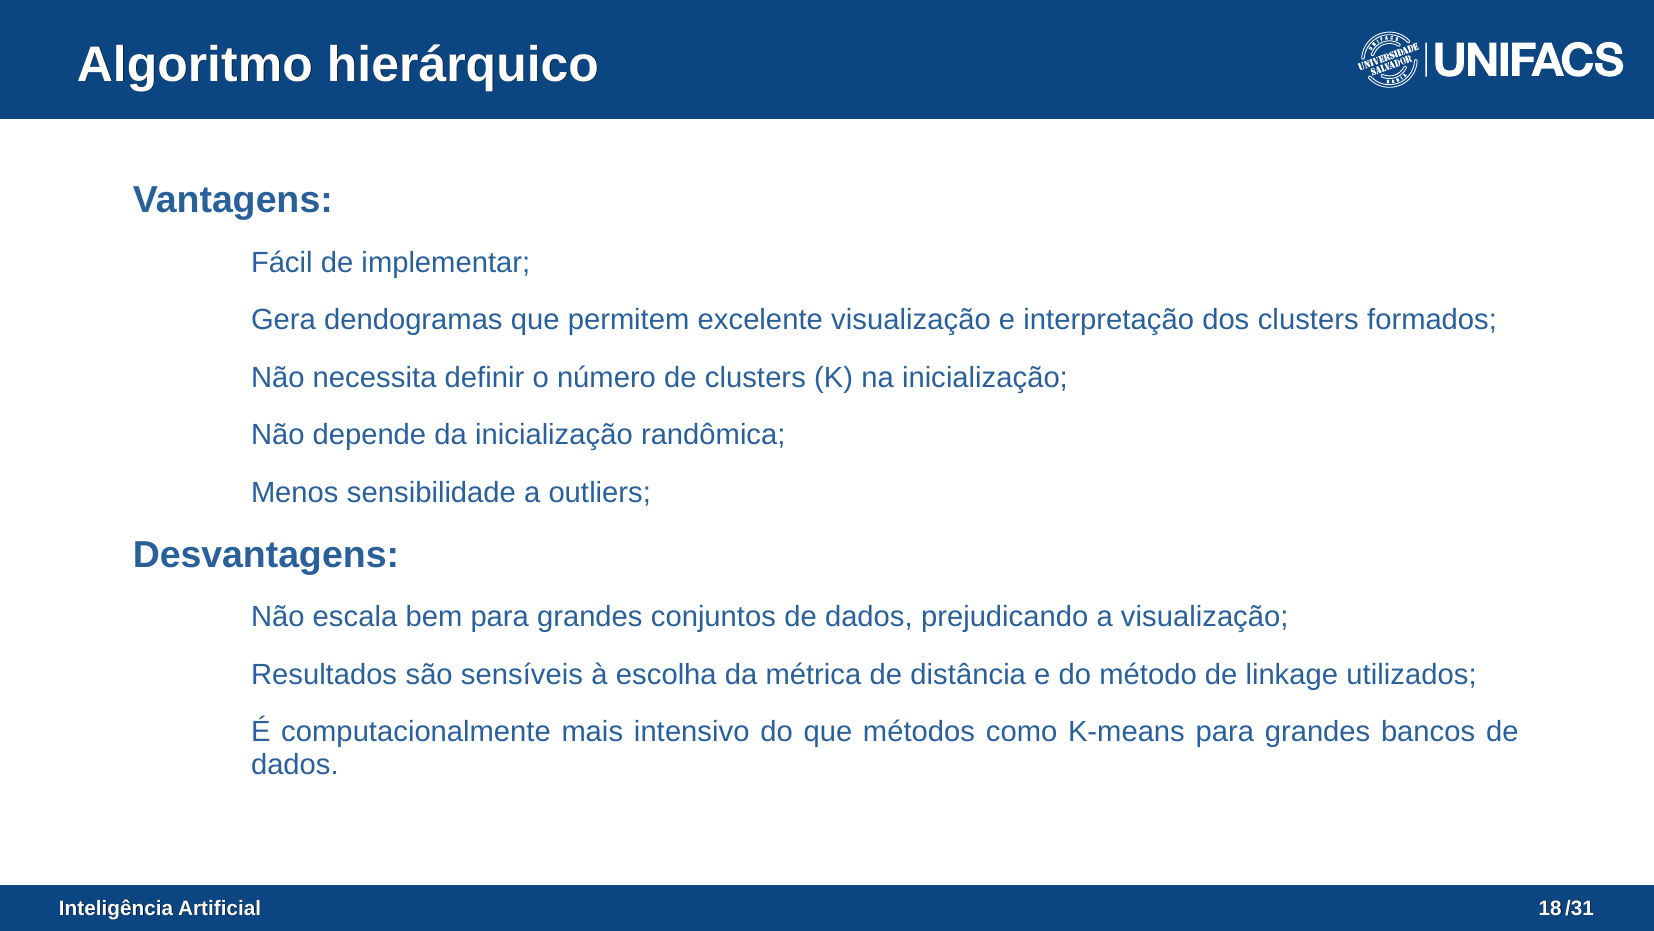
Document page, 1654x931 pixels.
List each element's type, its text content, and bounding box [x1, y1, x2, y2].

text_box Algoritmo hierárquico [76, 7, 1241, 120]
text_box Vantagens: Fácil de implementar; Gera dendogramas que permitem excelente visualização e interpretação dos clusters formados; Não necessita definir o número de clusters (K) na inicialização; Não depende da inicialização randômica; Menos sensibilidade a outliers; Desvantagens: Não escala bem para grandes conjuntos de dados, prejudicando a visualização; Resultados são sensíveis à escolha da métrica de distância e do método de linkage utilizados; É computacionalmente mais intensivo do que métodos como K-means para grandes bancos de dados. [118, 171, 1536, 789]
